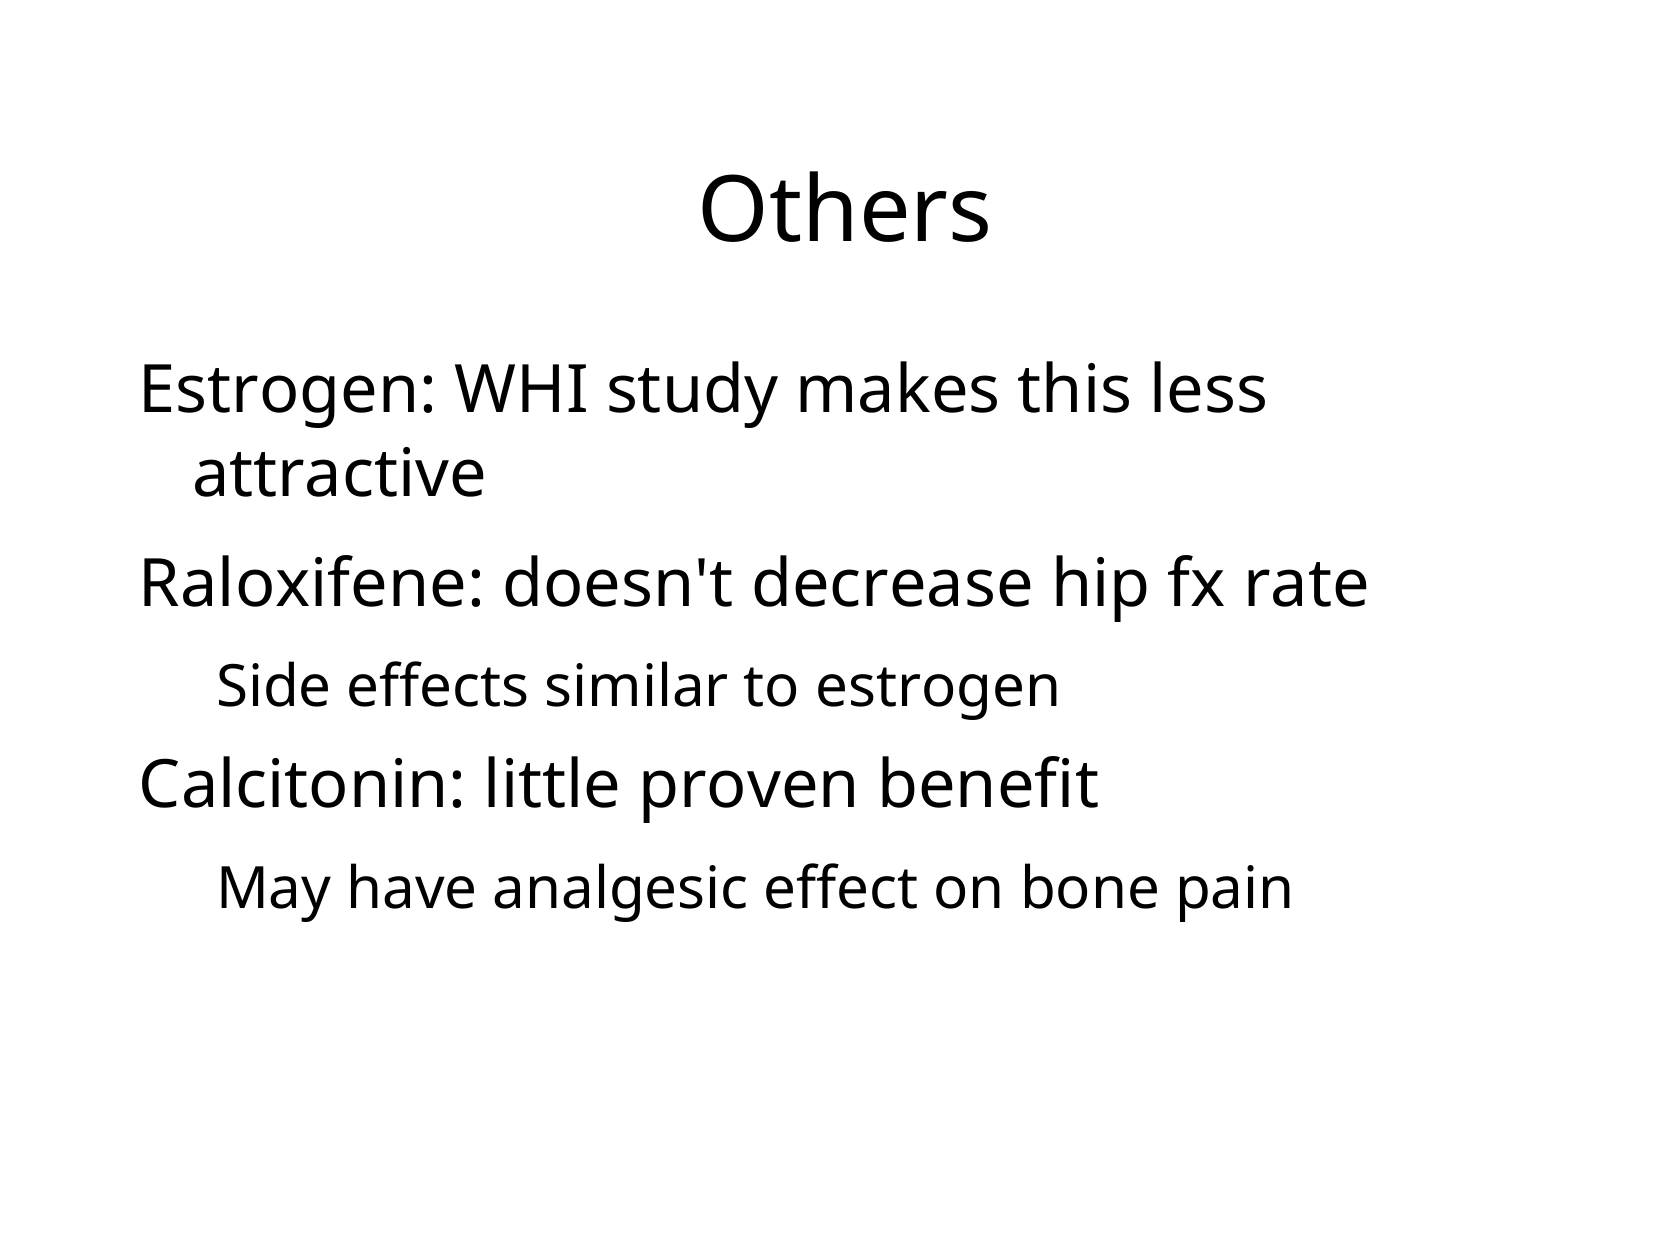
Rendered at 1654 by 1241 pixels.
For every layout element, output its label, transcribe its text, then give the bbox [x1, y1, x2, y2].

list Estrogen: WHI study makes this less attractive Raloxifene: doesn't decrease hip fx rate Side effects similar to estrogen Calcitonin: little proven benefit May have analgesic effect on bone pain [121, 344, 1534, 868]
title Others [121, 153, 1534, 261]
